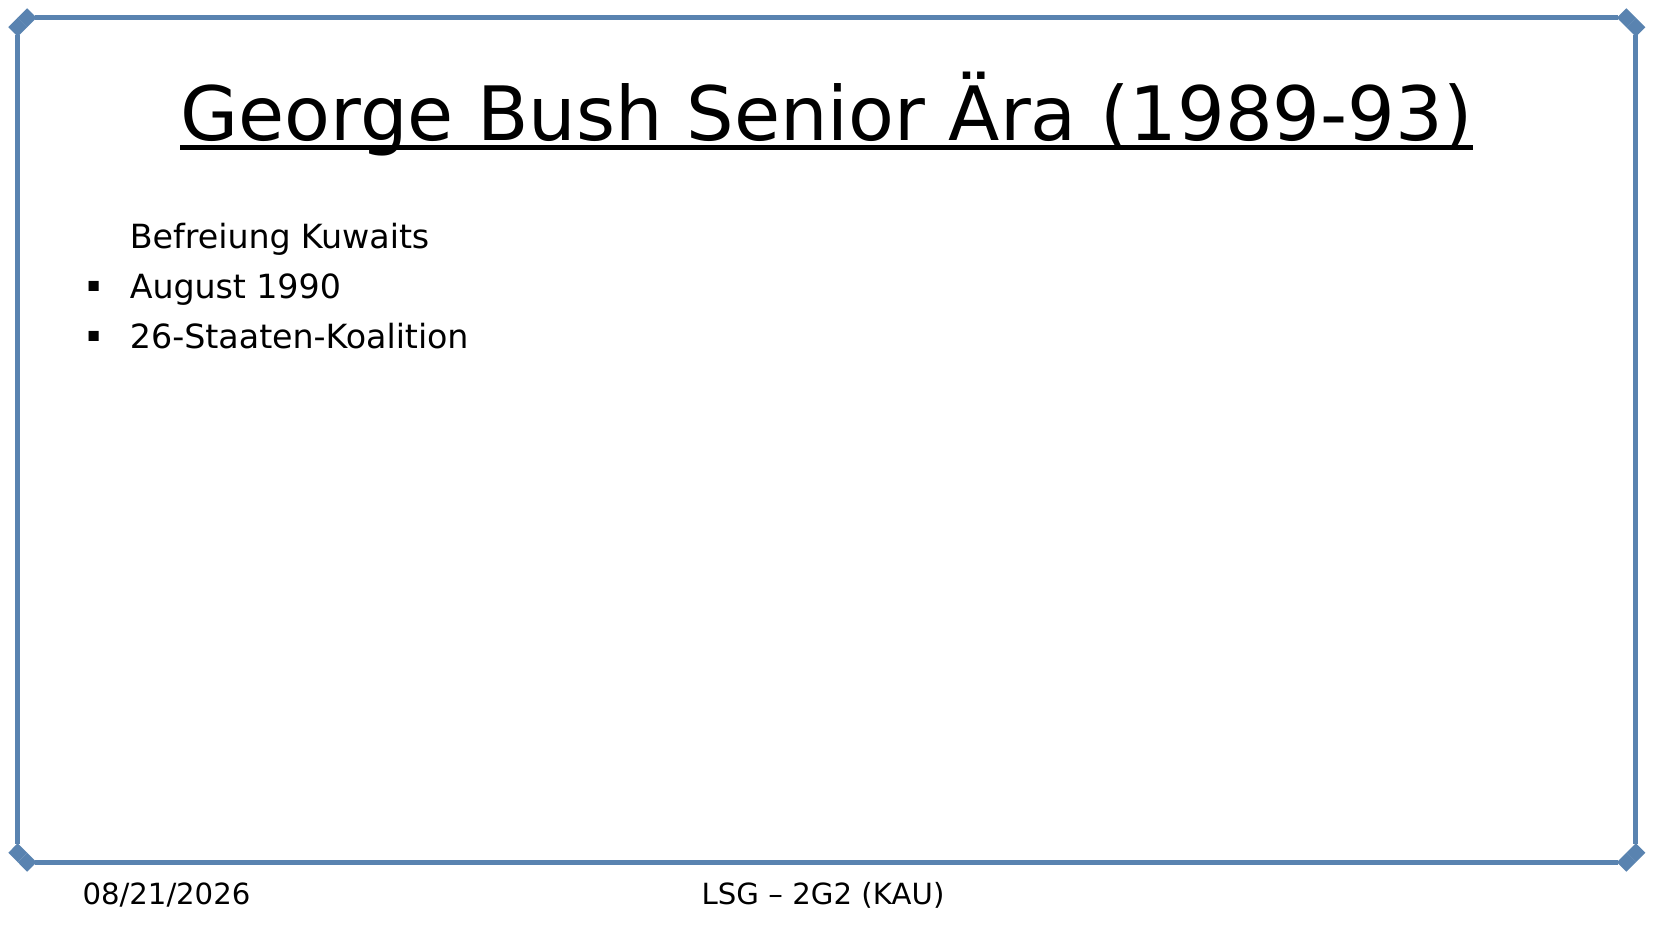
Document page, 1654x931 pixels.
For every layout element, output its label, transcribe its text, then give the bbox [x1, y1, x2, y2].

title George Bush Senior Ära (1989-93) [82, 37, 1571, 193]
list Befreiung Kuwaits August 1990 26-Staaten-Koalition [82, 217, 1571, 758]
